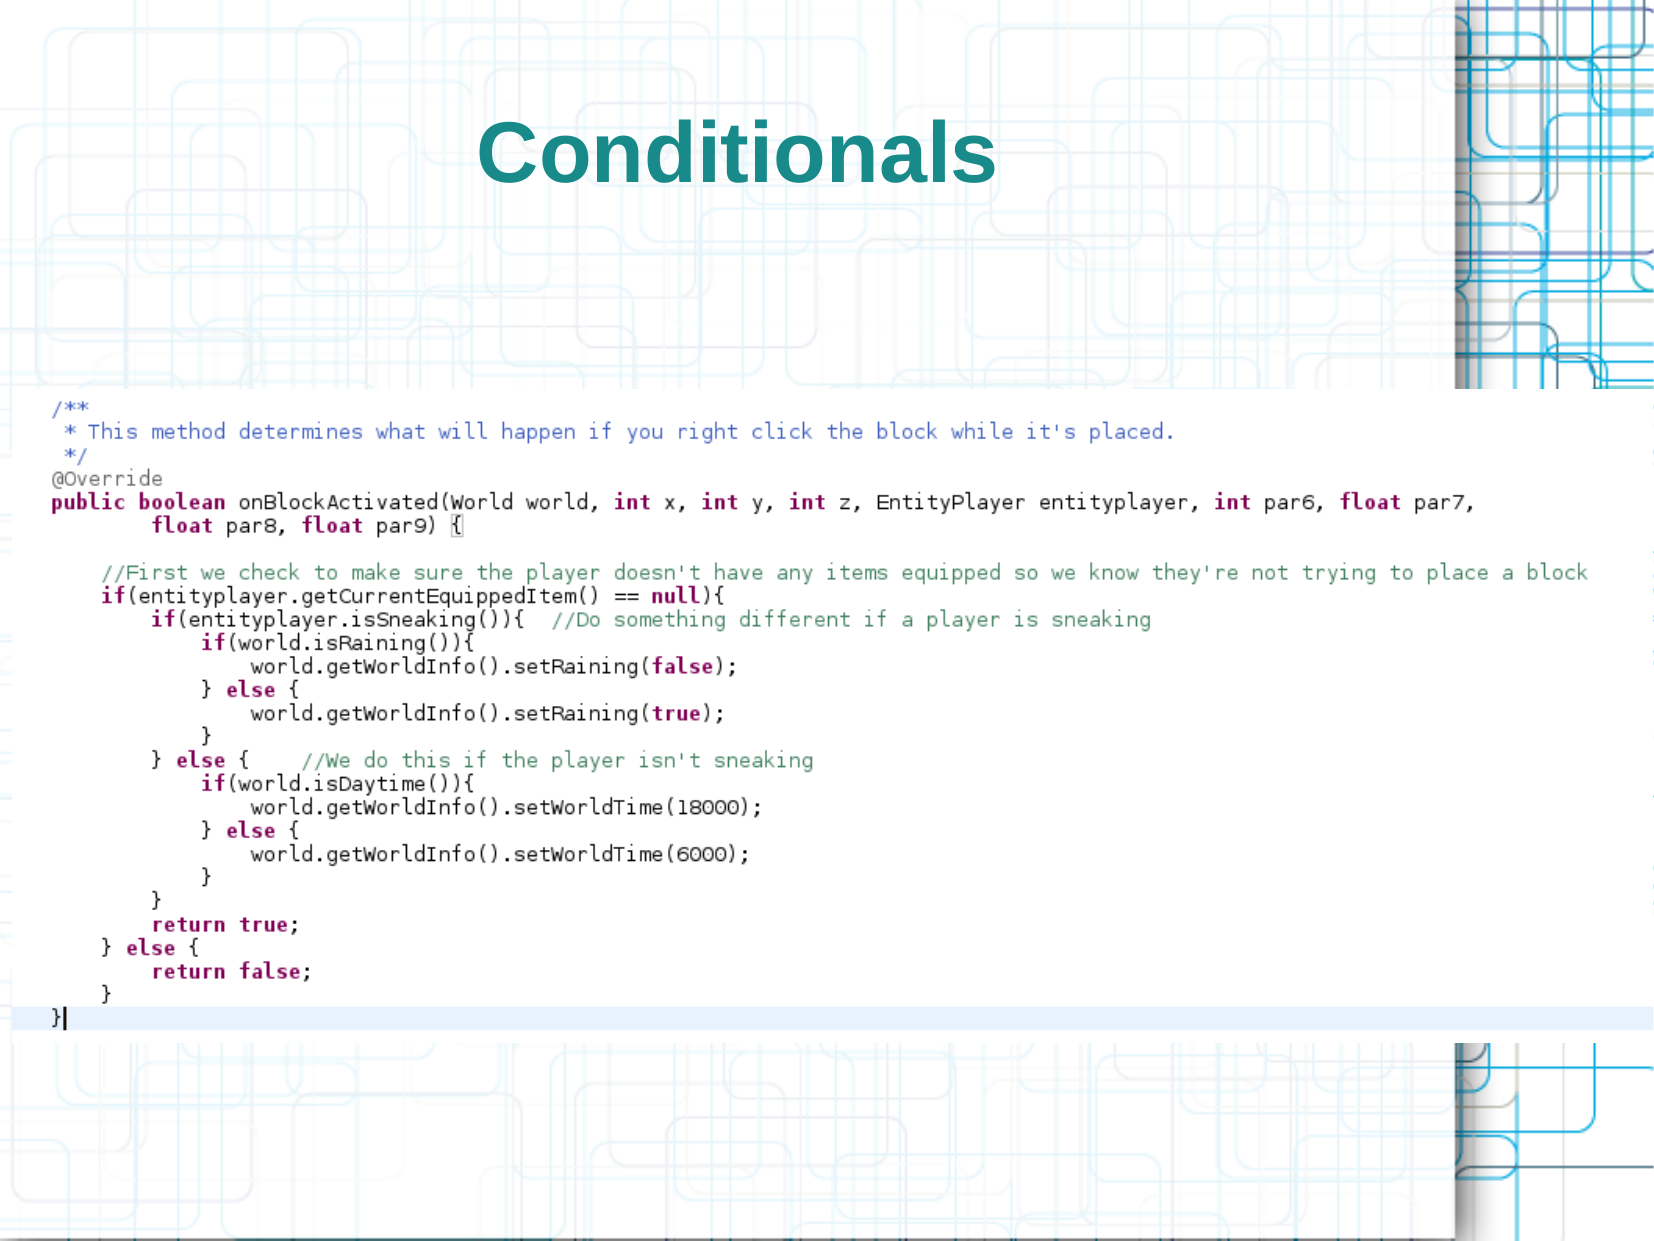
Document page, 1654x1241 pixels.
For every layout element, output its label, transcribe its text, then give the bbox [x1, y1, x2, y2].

title Conditionals [59, 49, 1418, 257]
picture [0, 0, 1654, 1241]
